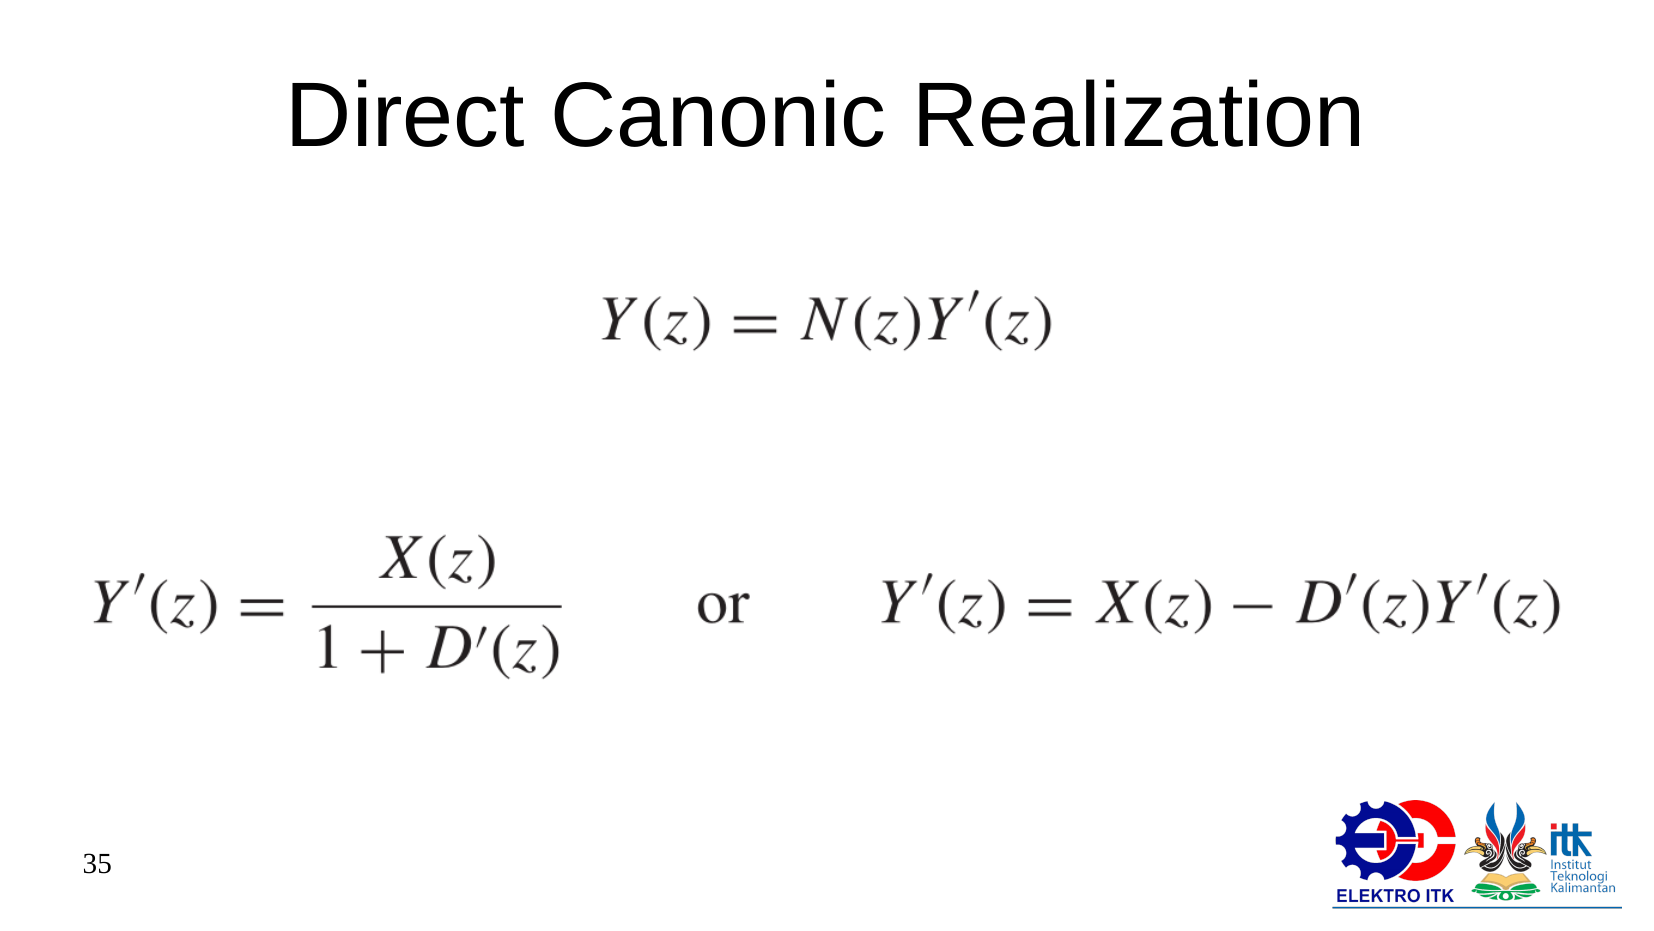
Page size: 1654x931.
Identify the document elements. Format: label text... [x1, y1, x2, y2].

title Direct Canonic Realization [82, 37, 1571, 193]
picture [82, 282, 1571, 693]
picture [1332, 800, 1622, 918]
